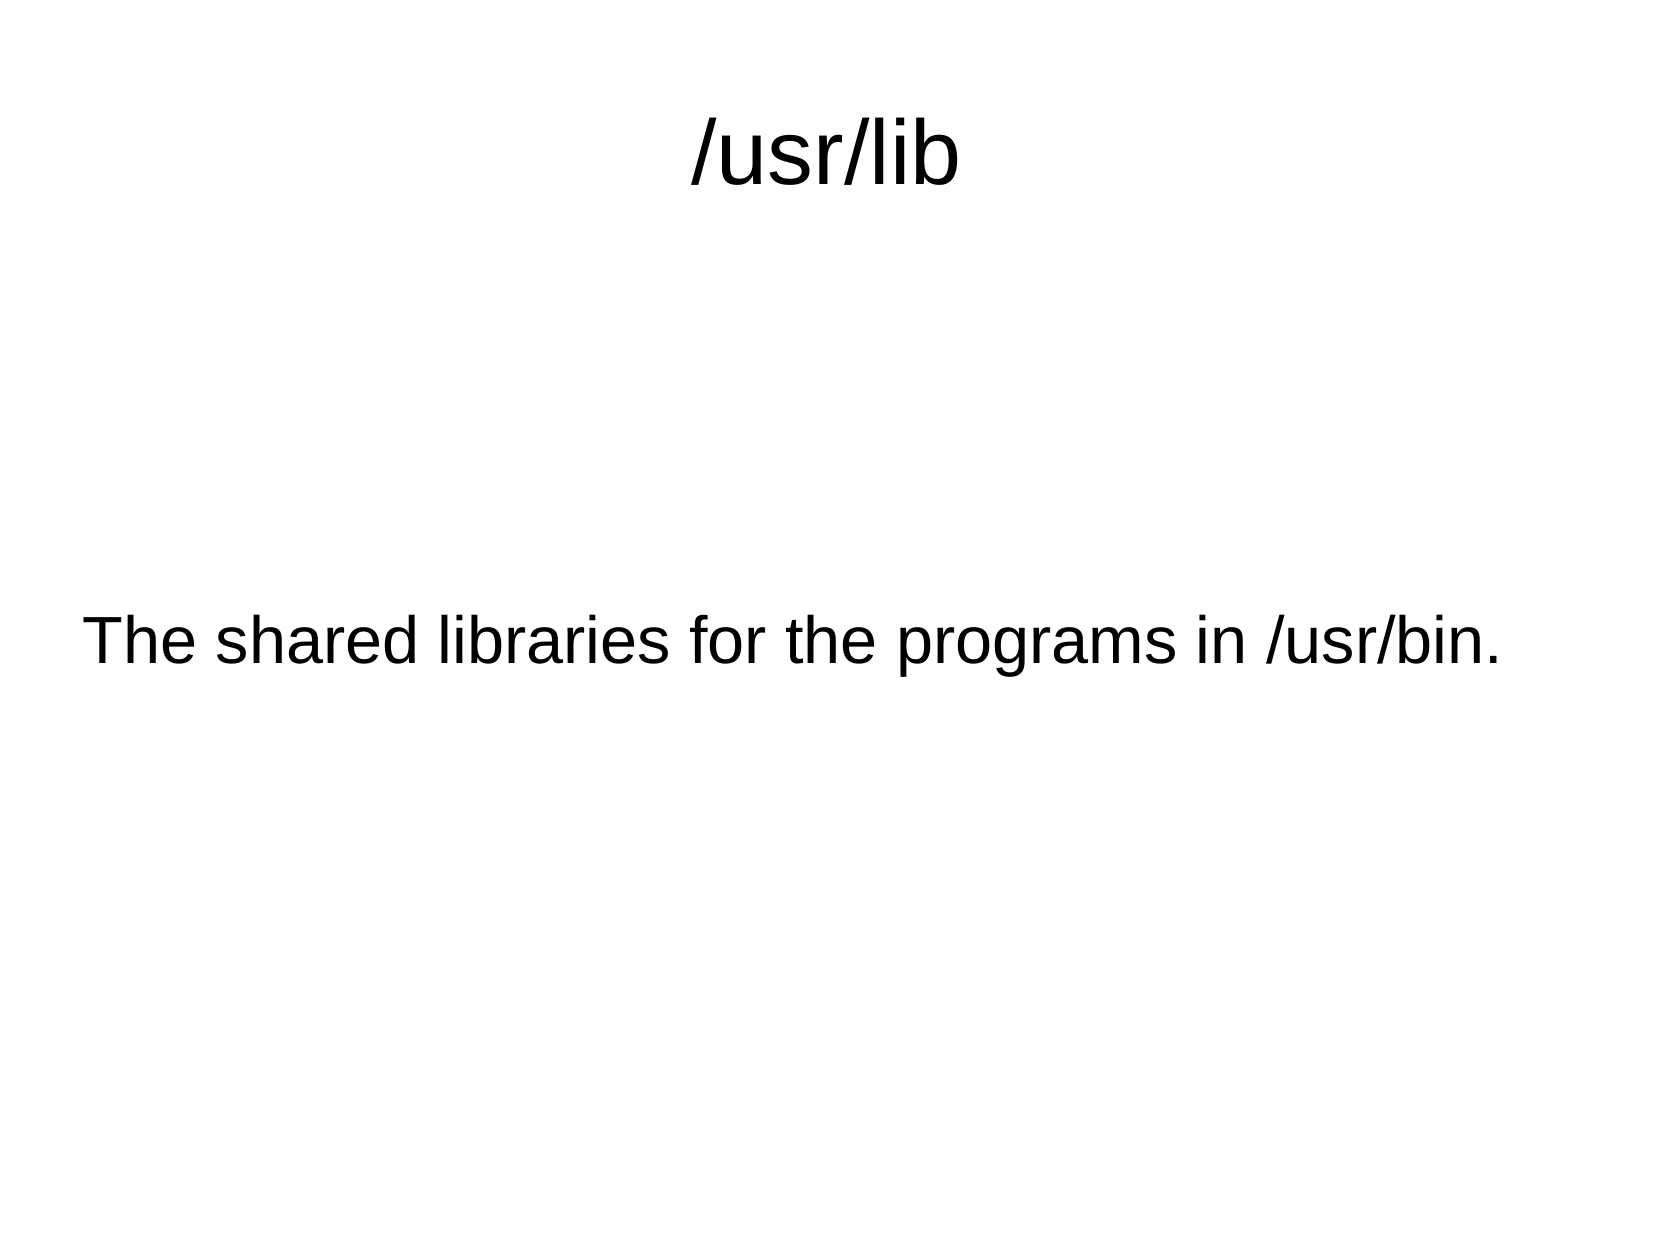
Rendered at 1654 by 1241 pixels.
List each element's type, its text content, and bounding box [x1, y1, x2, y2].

list The shared libraries for the programs in /usr/bin. [82, 290, 1571, 1010]
title /usr/lib [82, 49, 1571, 257]
